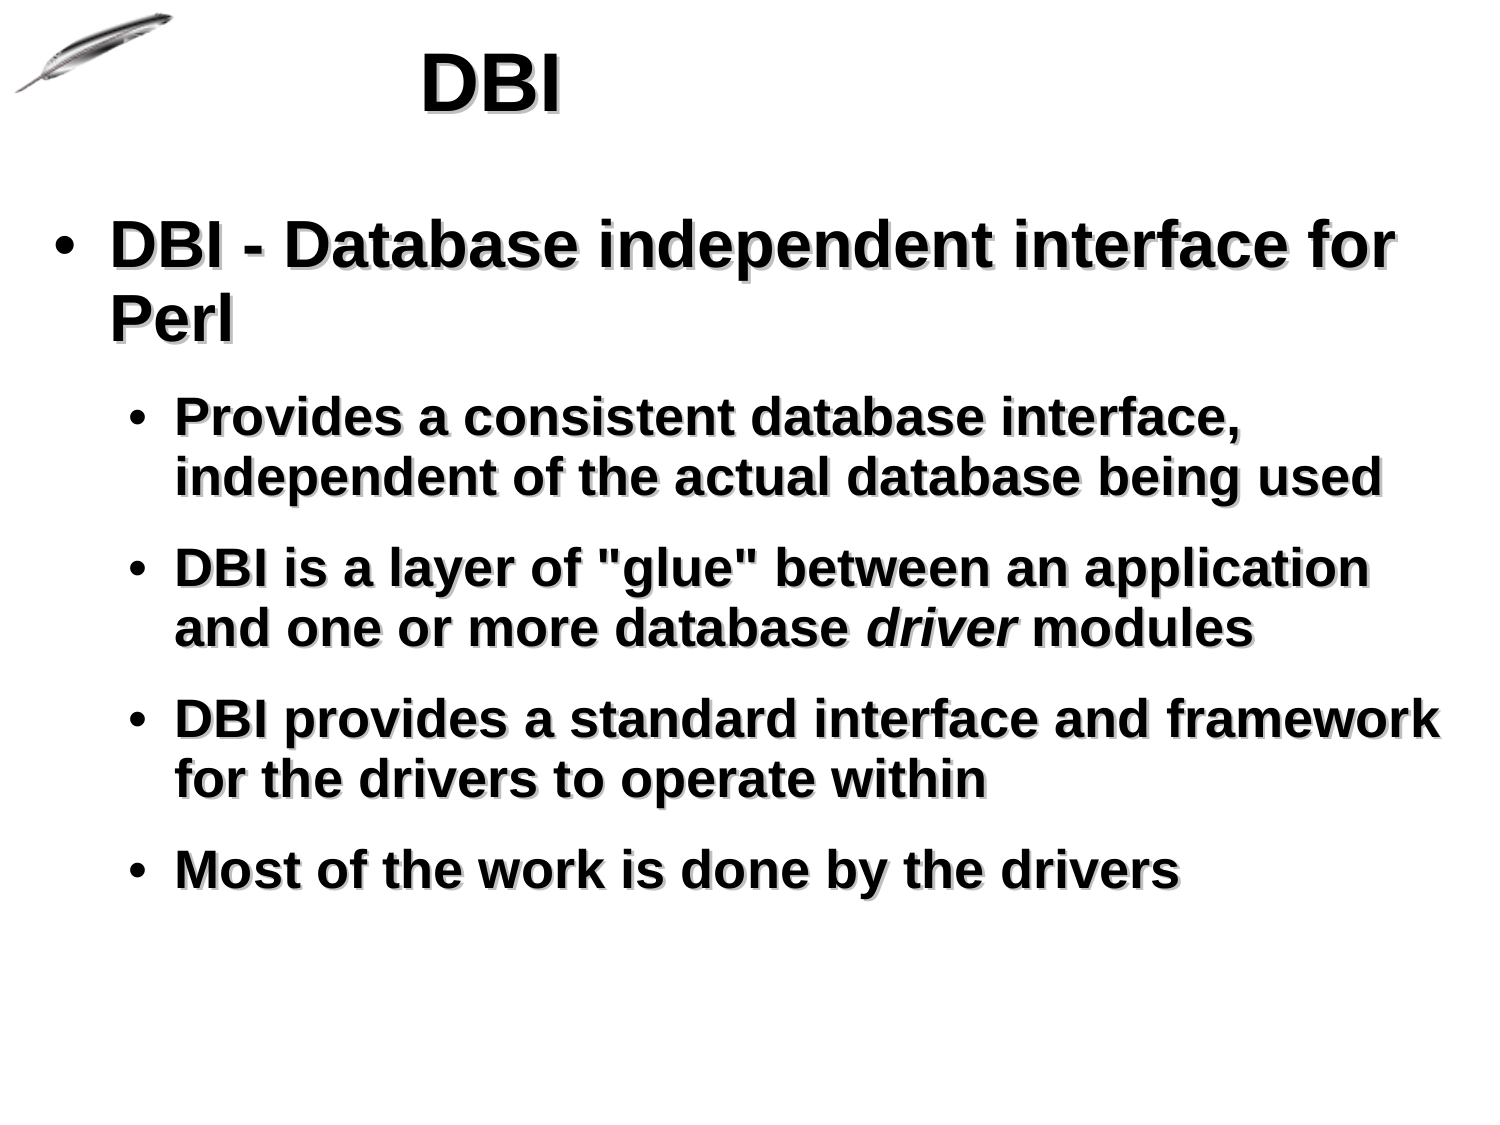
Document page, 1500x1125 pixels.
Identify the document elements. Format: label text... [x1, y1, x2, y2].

picture [11, 11, 179, 95]
list DBI - Database independent interface for Perl Provides a consistent database interface, independent of the actual database being used DBI is a layer of "glue" between an application and one or more database driver modules DBI provides a standard interface and framework for the drivers to operate within Most of the work is done by the drivers [53, 207, 1447, 1084]
title DBI [419, 0, 1459, 176]
